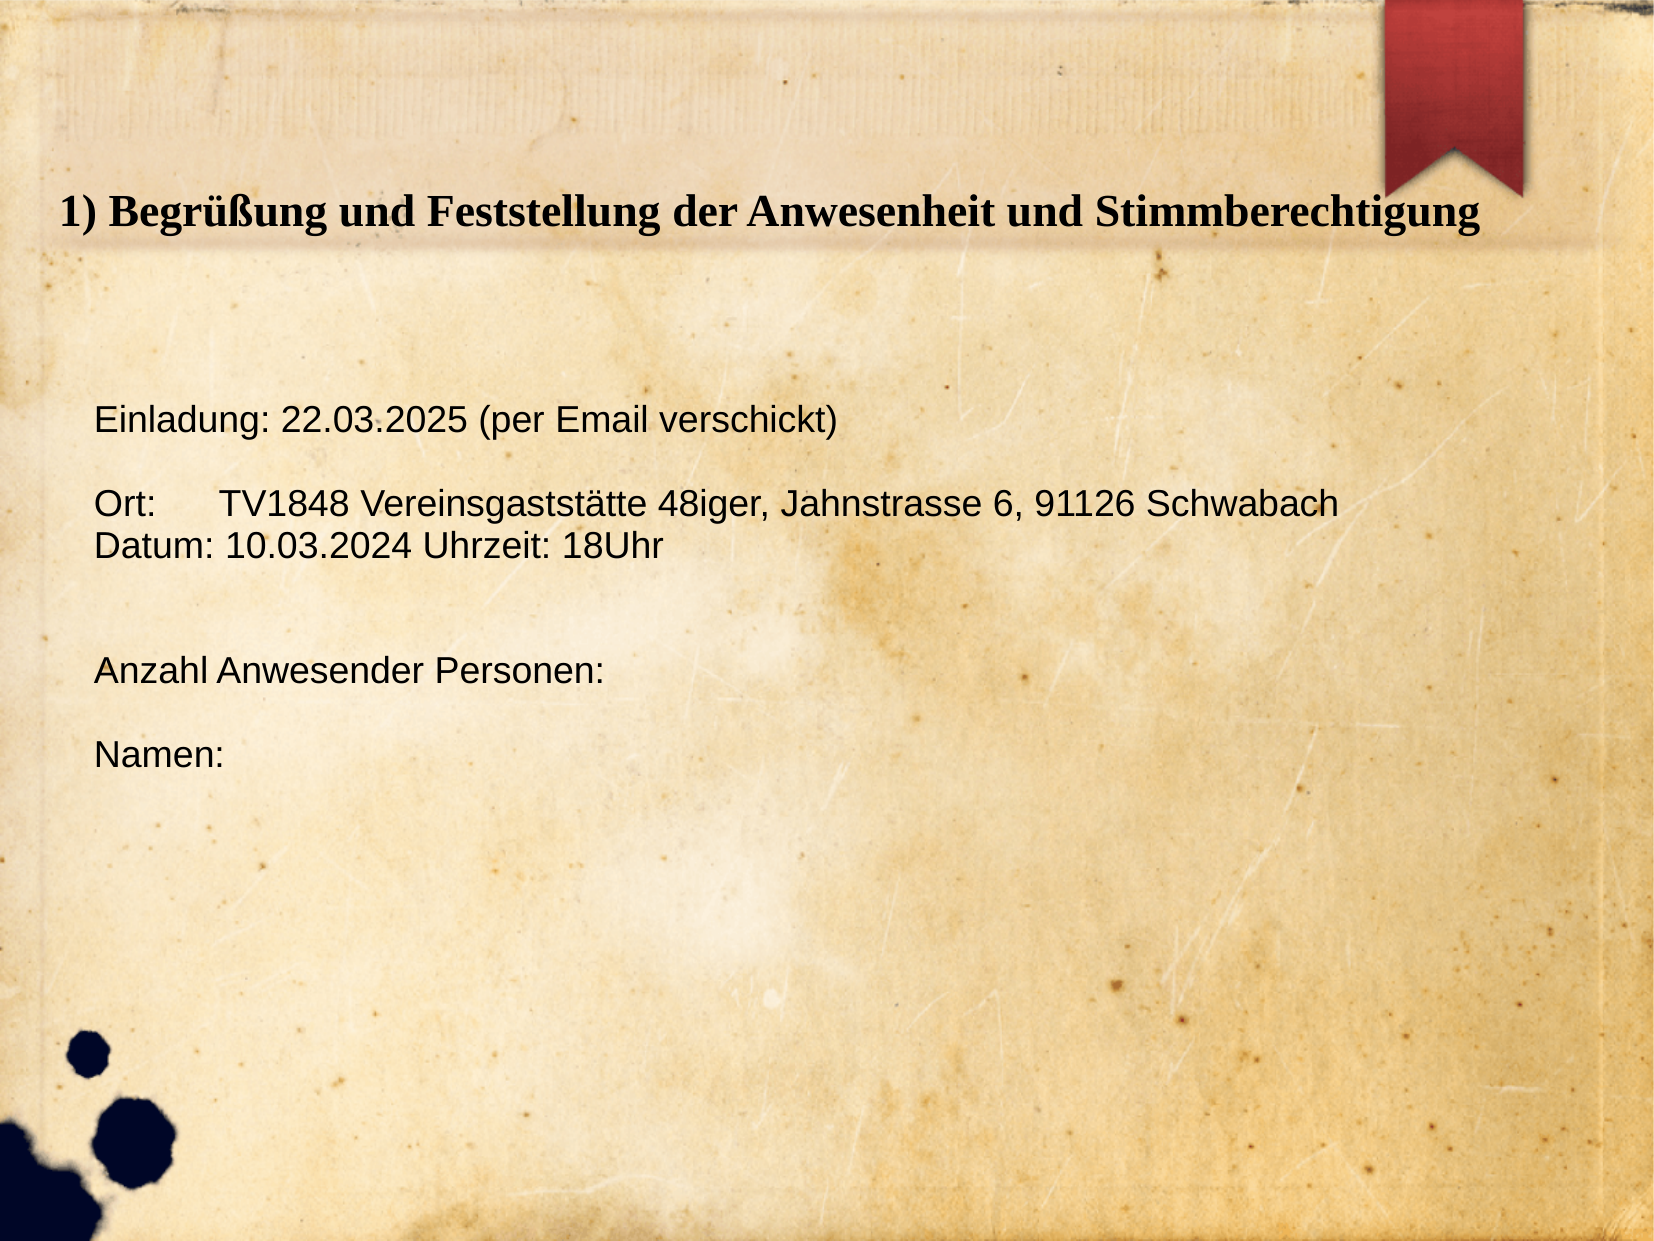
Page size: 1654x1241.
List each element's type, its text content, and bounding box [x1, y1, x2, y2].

title 1) Begrüßung und Feststellung der Anwesenheit und Stimmberechtigung [59, 59, 1595, 364]
text_box Einladung: 22.03.2025 (per Email verschickt) Ort: TV1848 Vereinsgaststätte 48iger, Jahnstrasse 6, 91126 Schwabach Datum: 10.03.2024 Uhrzeit: 18Uhr Anzahl Anwesender Personen: Namen: [79, 390, 1477, 826]
picture [0, 0, 1654, 1241]
